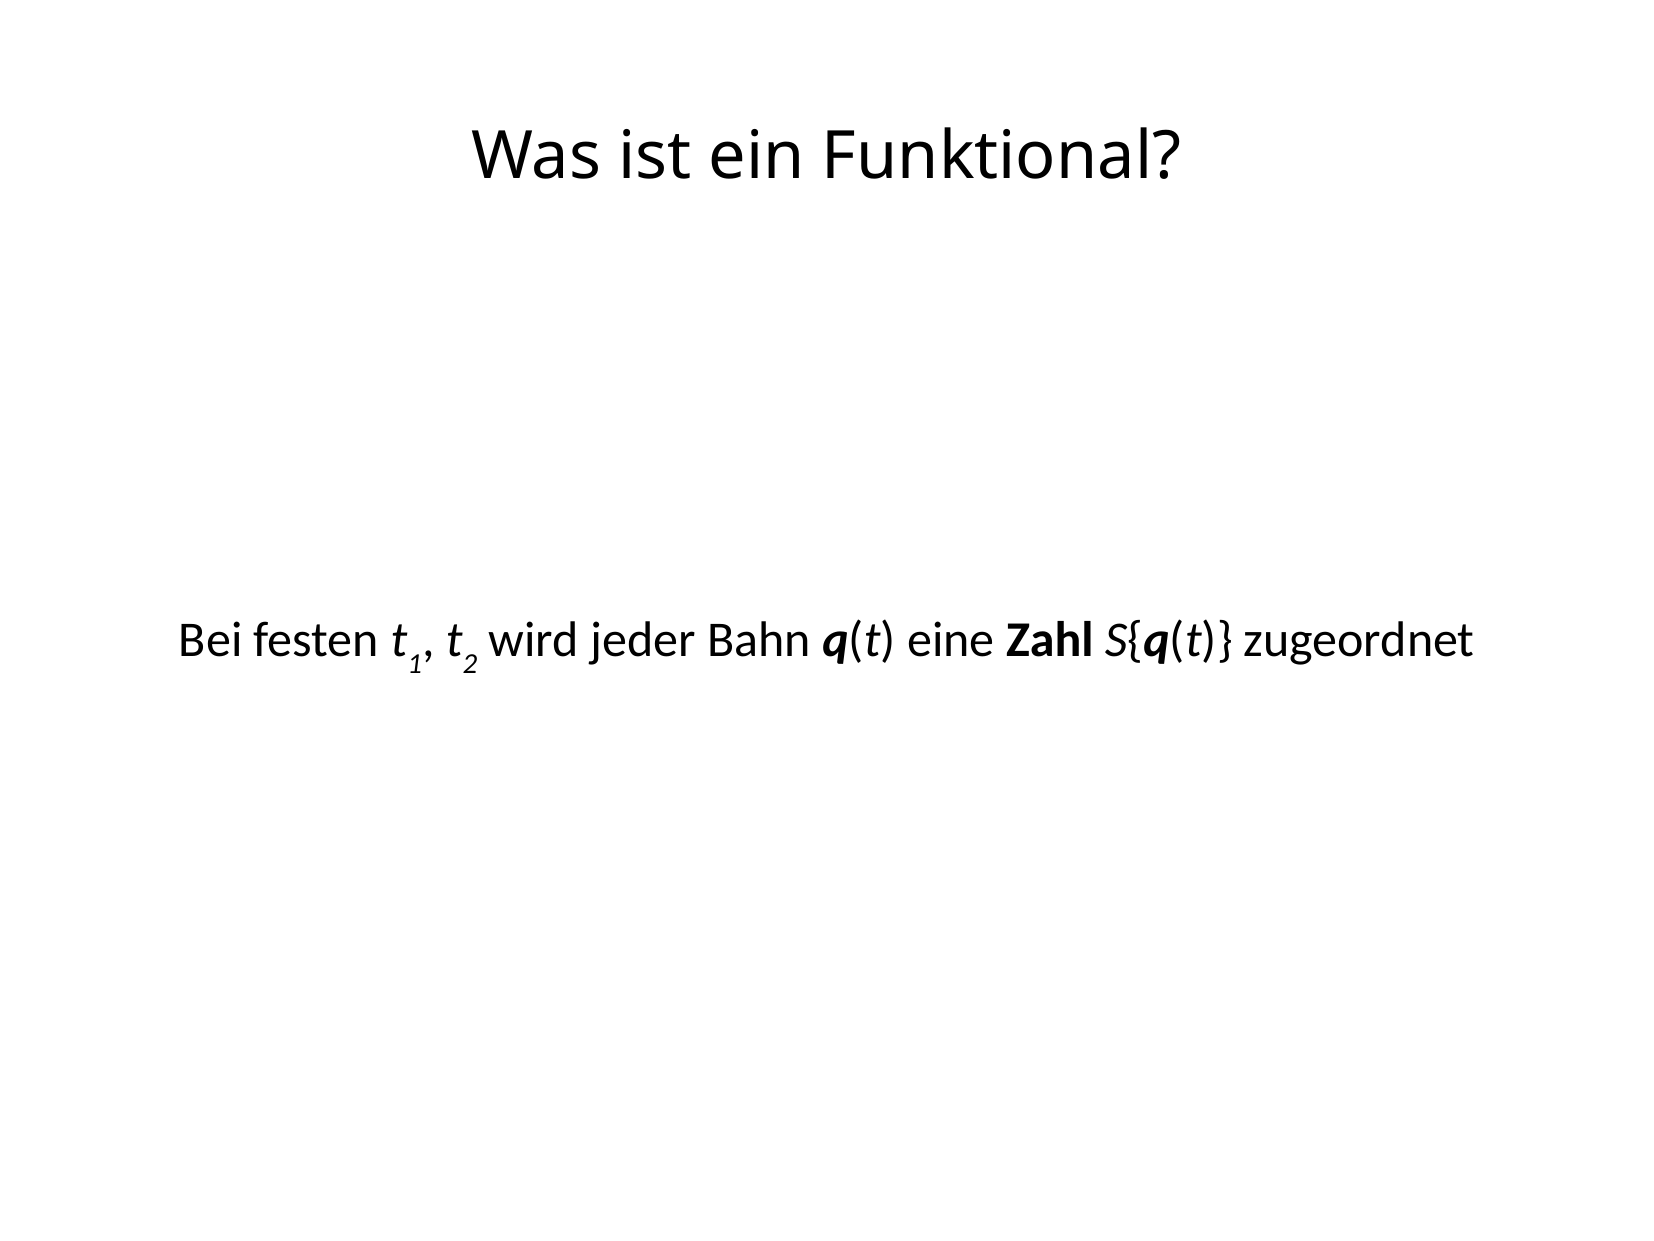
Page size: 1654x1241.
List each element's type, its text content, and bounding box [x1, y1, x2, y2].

subtitle Bei festen t1, t2 wird jeder Bahn q(t) eine Zahl S{q(t)} zugeordnet [82, 290, 1571, 1010]
title Was ist ein Funktional? [82, 49, 1571, 257]
